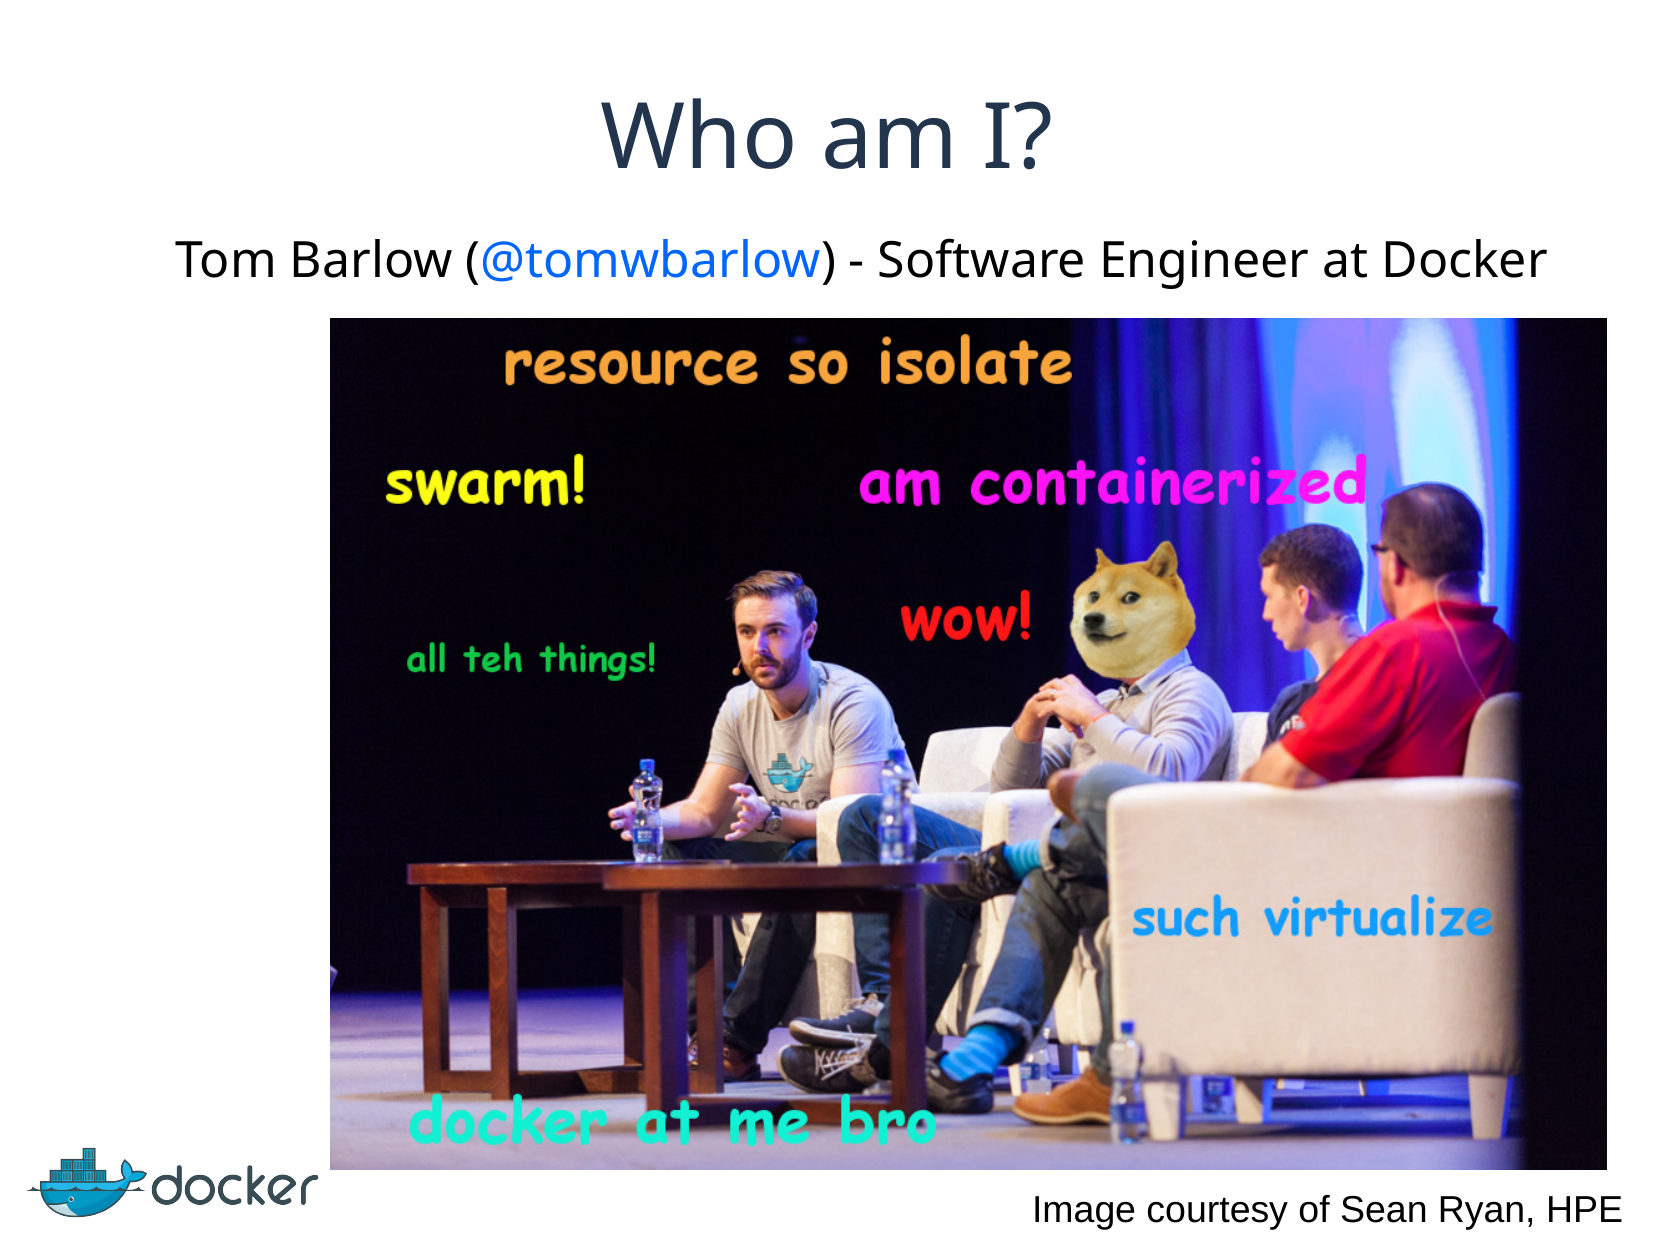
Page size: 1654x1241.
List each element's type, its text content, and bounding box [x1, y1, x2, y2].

title Who am I? [35, 29, 1619, 237]
picture [0, 1075, 1607, 1241]
text_box Image courtesy of Sean Ryan, HPE [1017, 1181, 1654, 1238]
list Tom Barlow (@tomwbarlow) - Software Engineer at Docker [47, 224, 1607, 1075]
